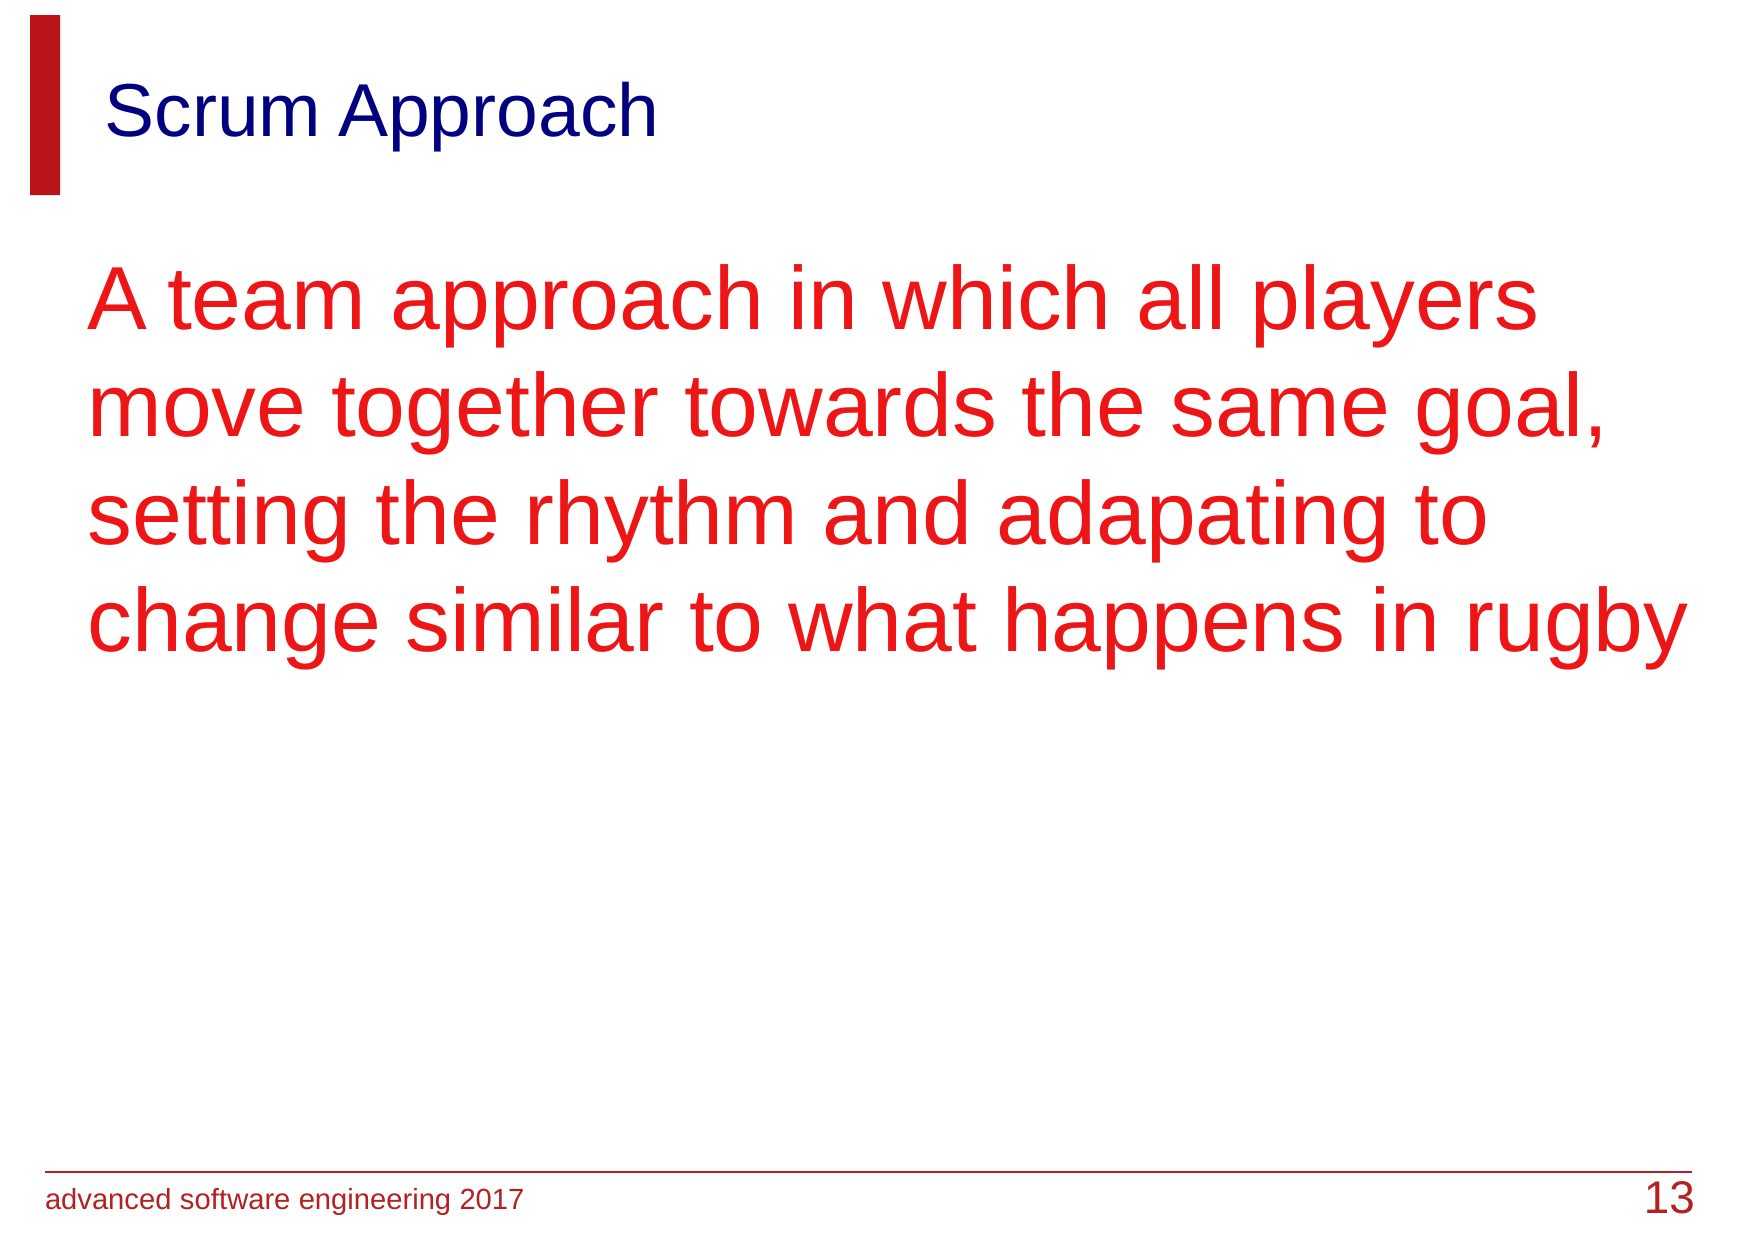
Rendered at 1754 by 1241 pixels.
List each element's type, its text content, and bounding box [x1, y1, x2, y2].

list A team approach in which all players move together towards the same goal, setting the rhythm and adapating to change similar to what happens in rugby [87, 240, 1696, 1130]
title Scrum Approach [90, 17, 1696, 196]
